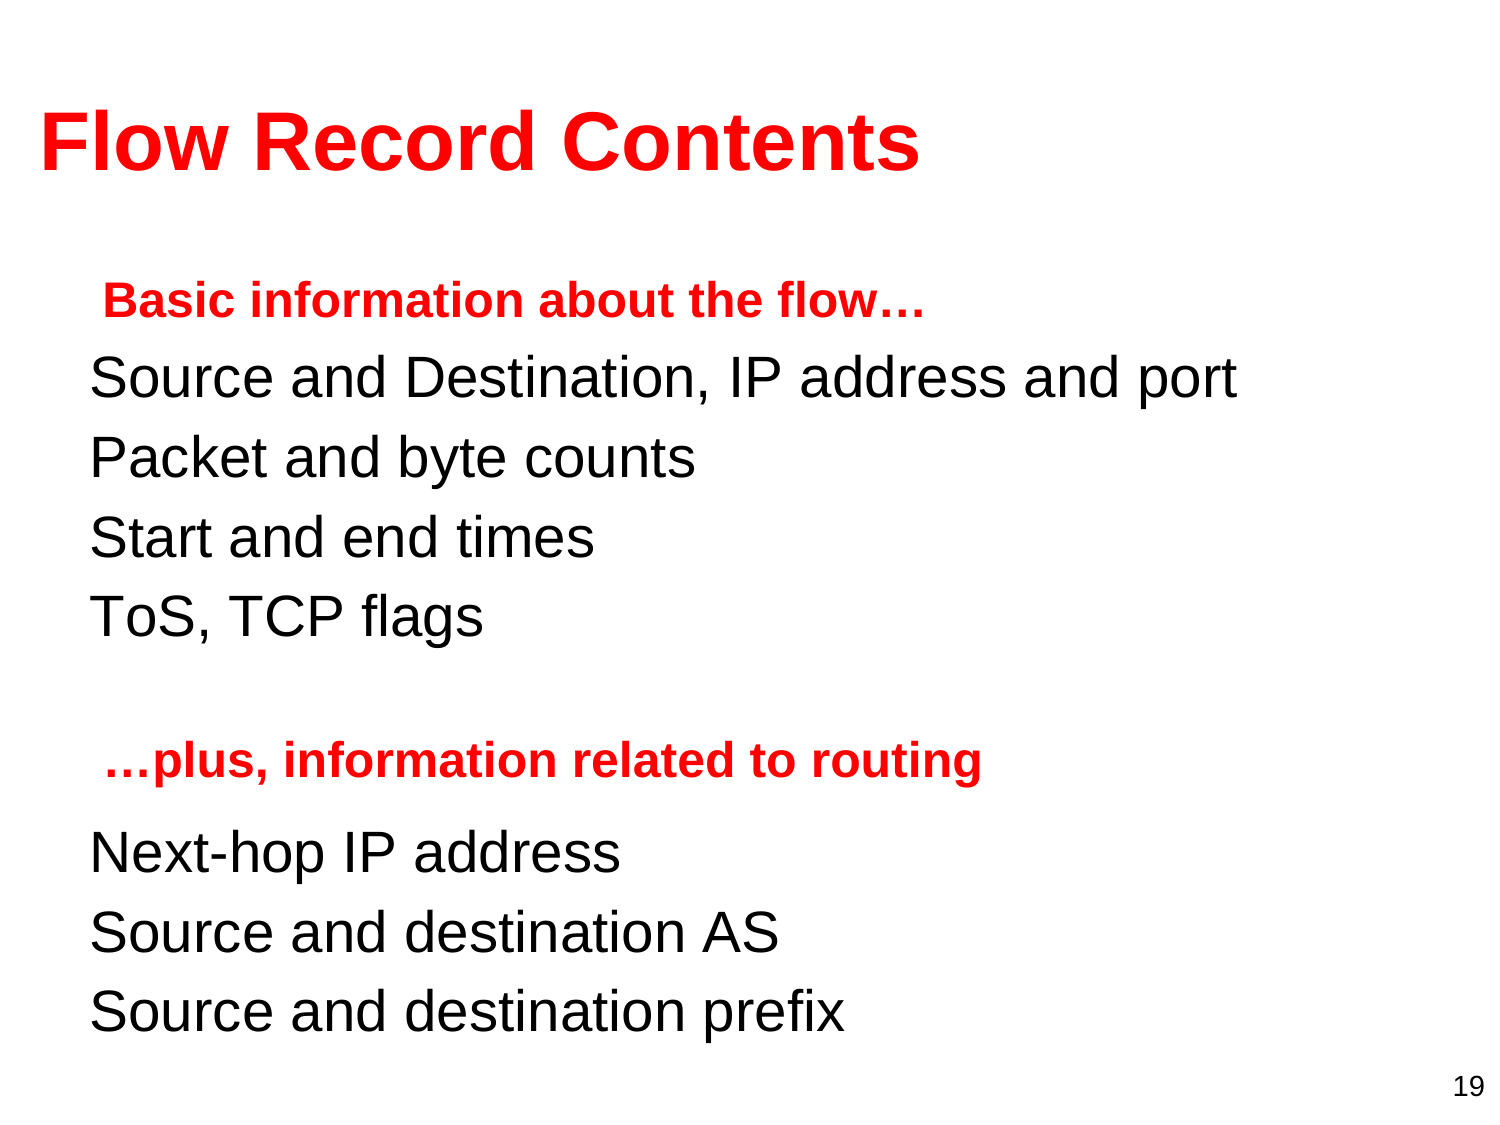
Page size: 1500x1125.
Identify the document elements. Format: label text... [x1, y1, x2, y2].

title Flow Record Contents [24, 47, 1463, 236]
text_box Next-hop IP address Source and destination AS Source and destination prefix [75, 812, 1426, 1100]
list Source and Destination, IP address and port Packet and byte counts Start and end times ToS, TCP flags [75, 337, 1426, 774]
text_box …plus, information related to routing [87, 724, 1013, 797]
text_box Basic information about the flow… [87, 264, 1013, 337]
